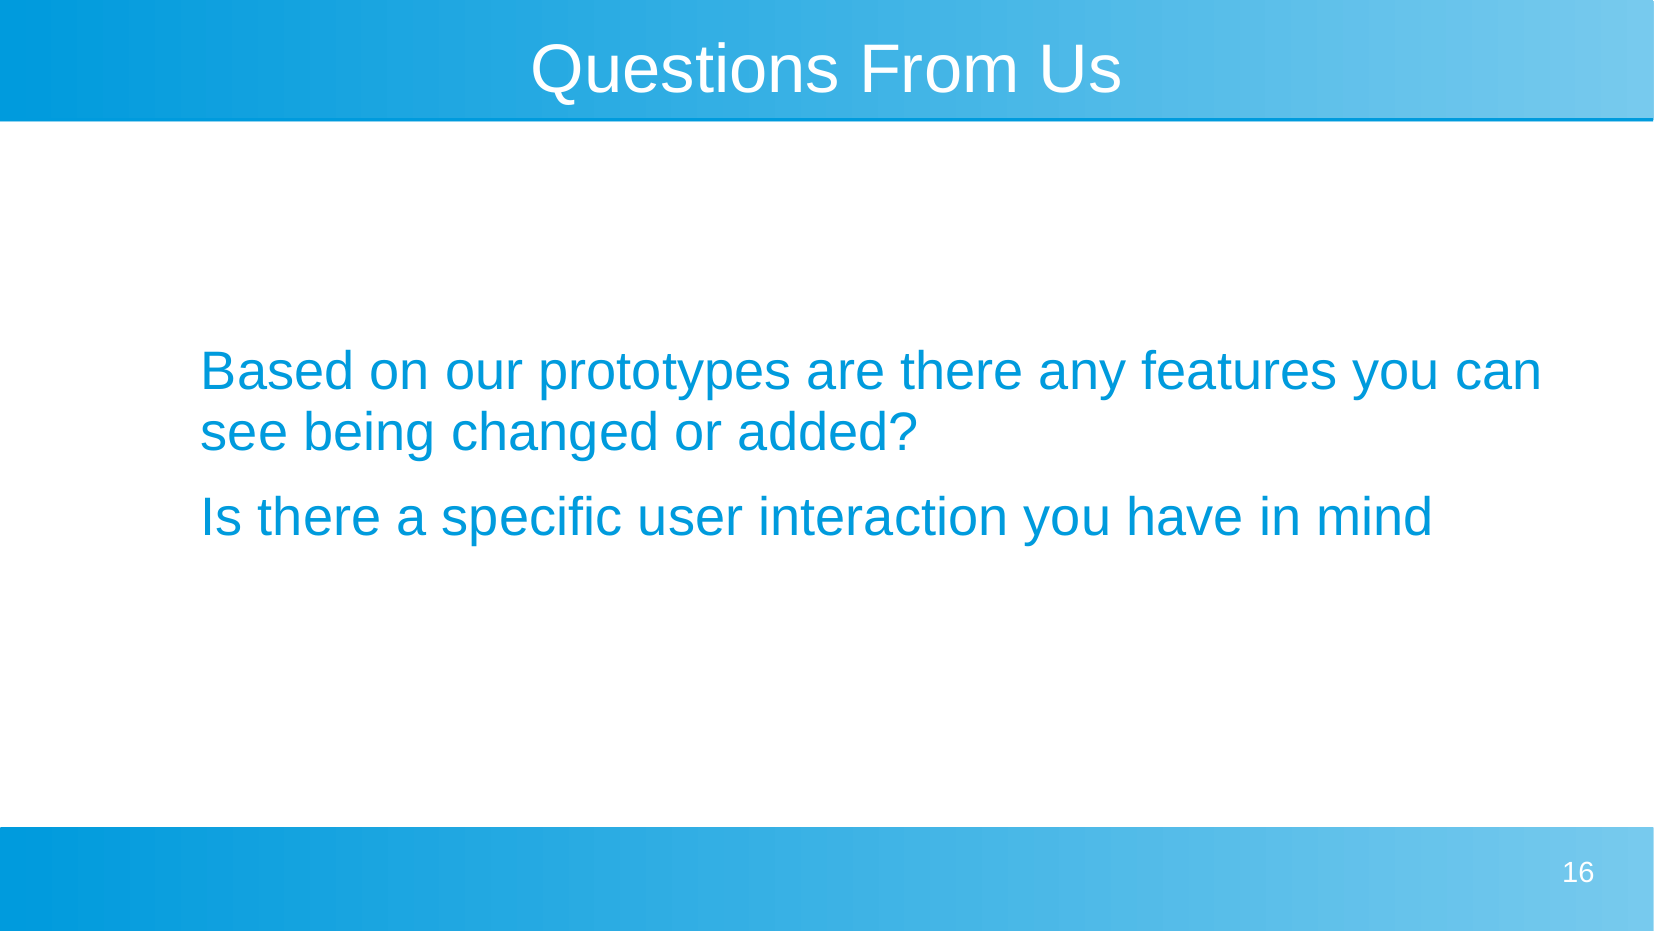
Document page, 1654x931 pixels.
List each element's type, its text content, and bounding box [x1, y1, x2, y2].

title Questions From Us [59, 29, 1595, 108]
list Based on our prototypes are there any features you can see being changed or added? Is there a specific user interaction you have in mind [59, 177, 1595, 768]
